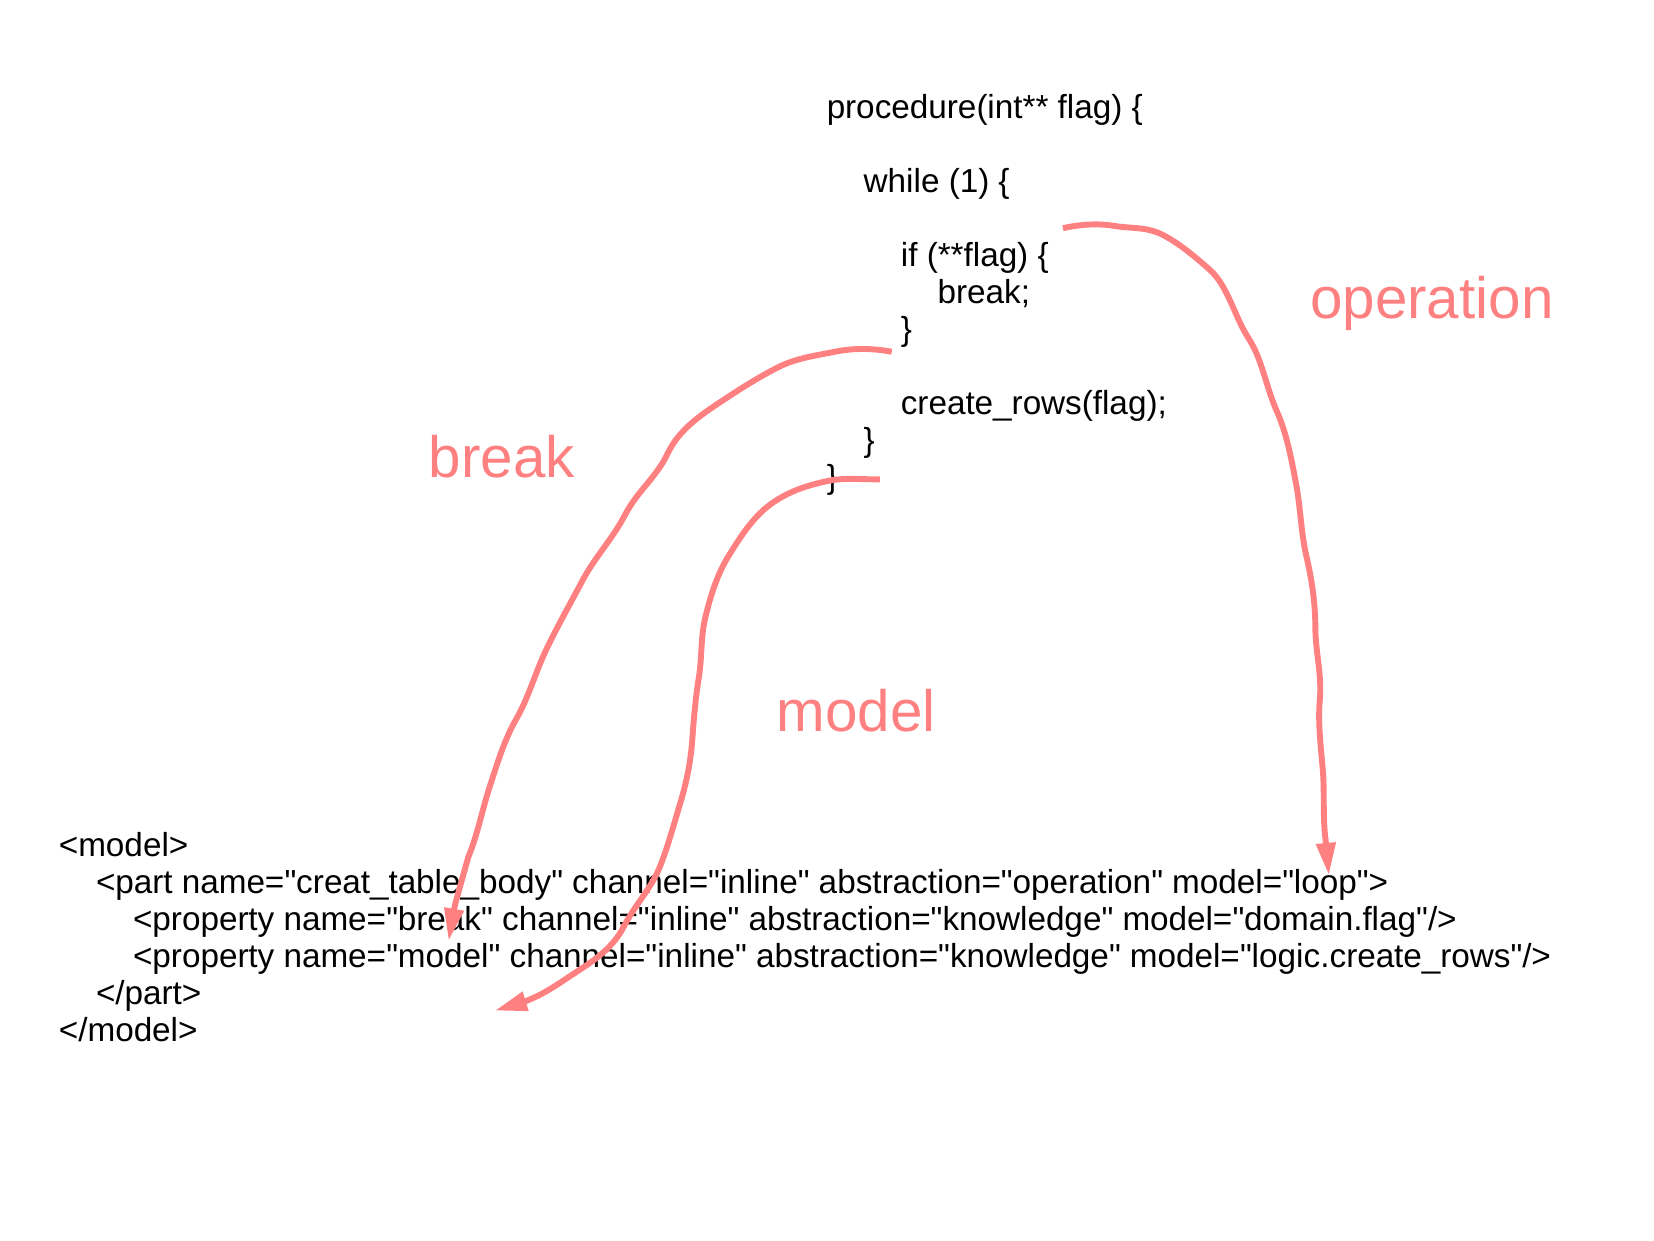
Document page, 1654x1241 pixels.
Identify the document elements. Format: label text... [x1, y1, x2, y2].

text_box procedure(int** flag) { while (1) { if (**flag) { break; } create_rows(flag); } } [826, 88, 1359, 680]
text_box model [767, 667, 945, 756]
text_box operation [1299, 253, 1565, 343]
text_box <model> <part name="creat_table_body" channel="inline" abstraction="operation" model="loop"> <property name="break" channel="inline" abstraction="knowledge" model="domain.flag"/> <property name="model" channel="inline" abstraction="knowledge" model="logic.create_rows"/> </part> </model> [59, 826, 1595, 1152]
text_box break [413, 413, 591, 502]
